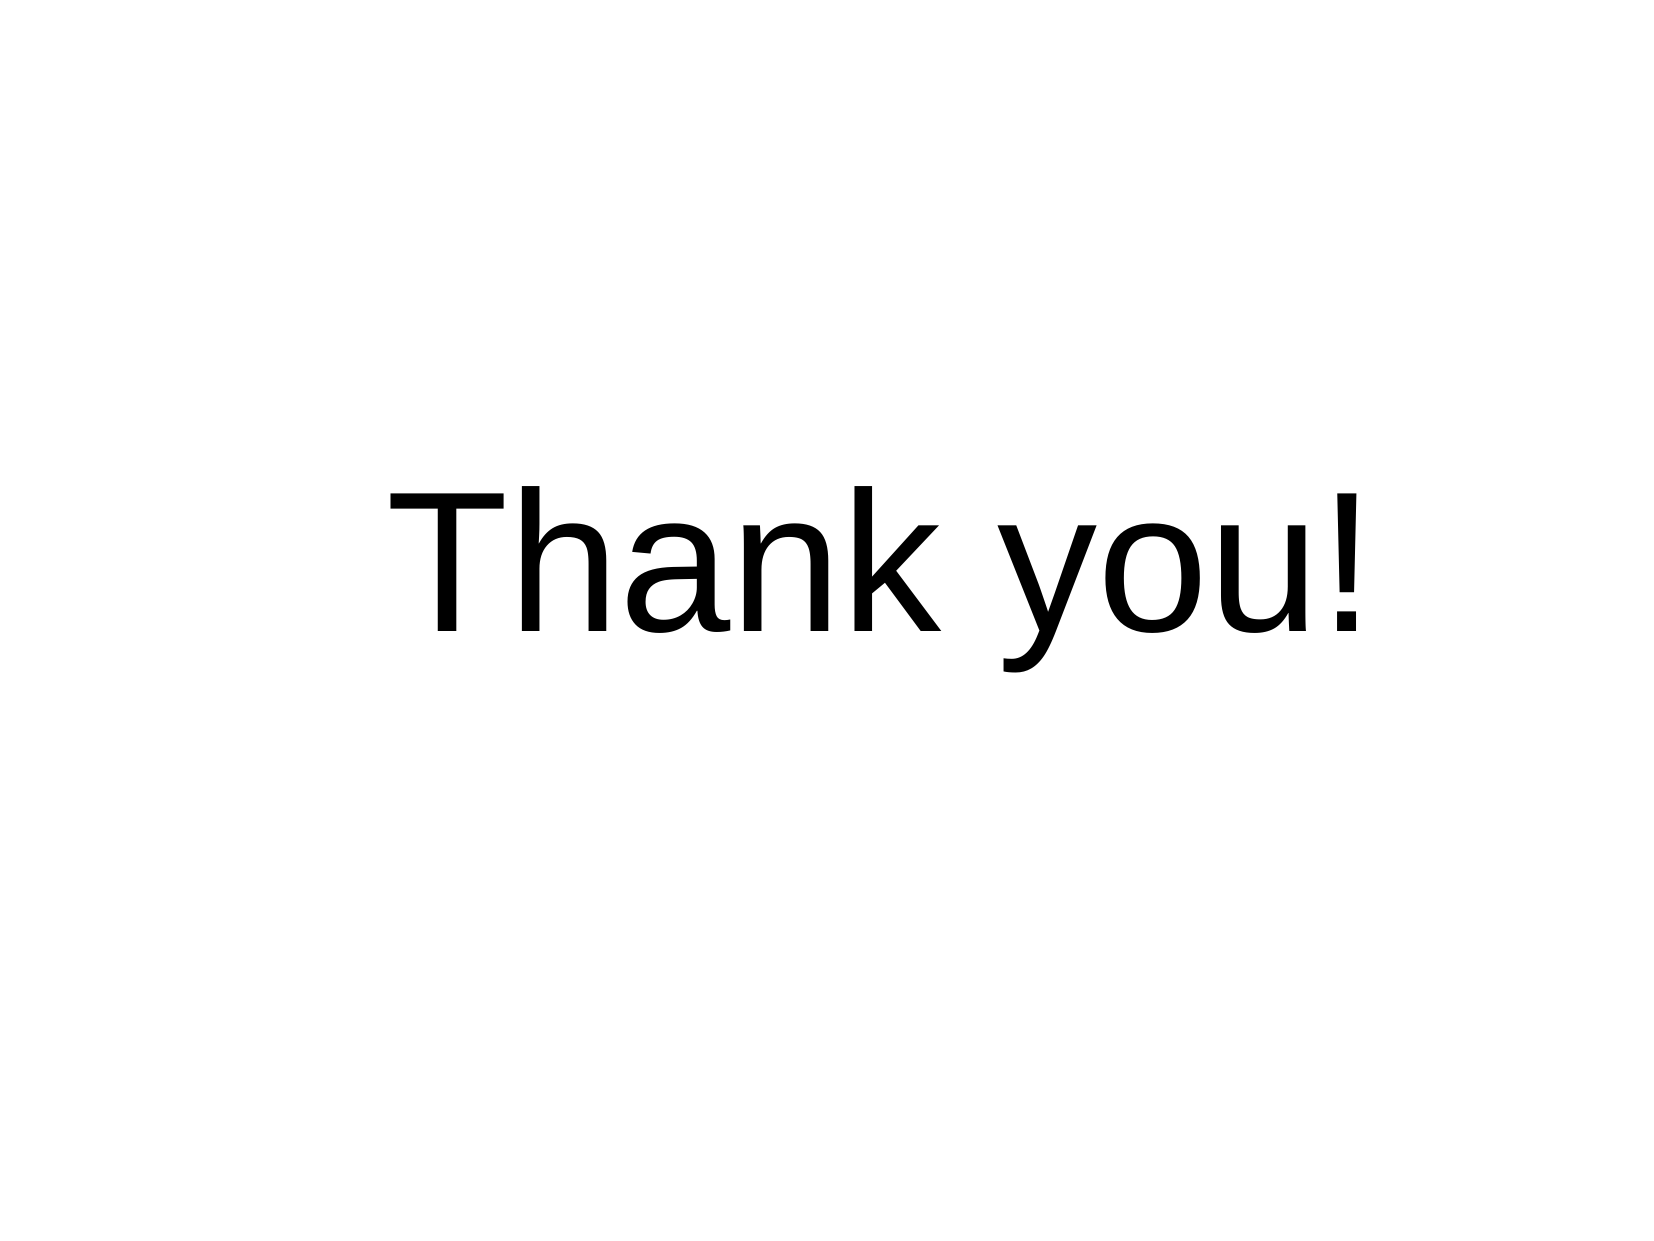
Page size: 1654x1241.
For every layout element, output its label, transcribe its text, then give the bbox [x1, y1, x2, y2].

list Thank you! [82, 450, 1591, 685]
